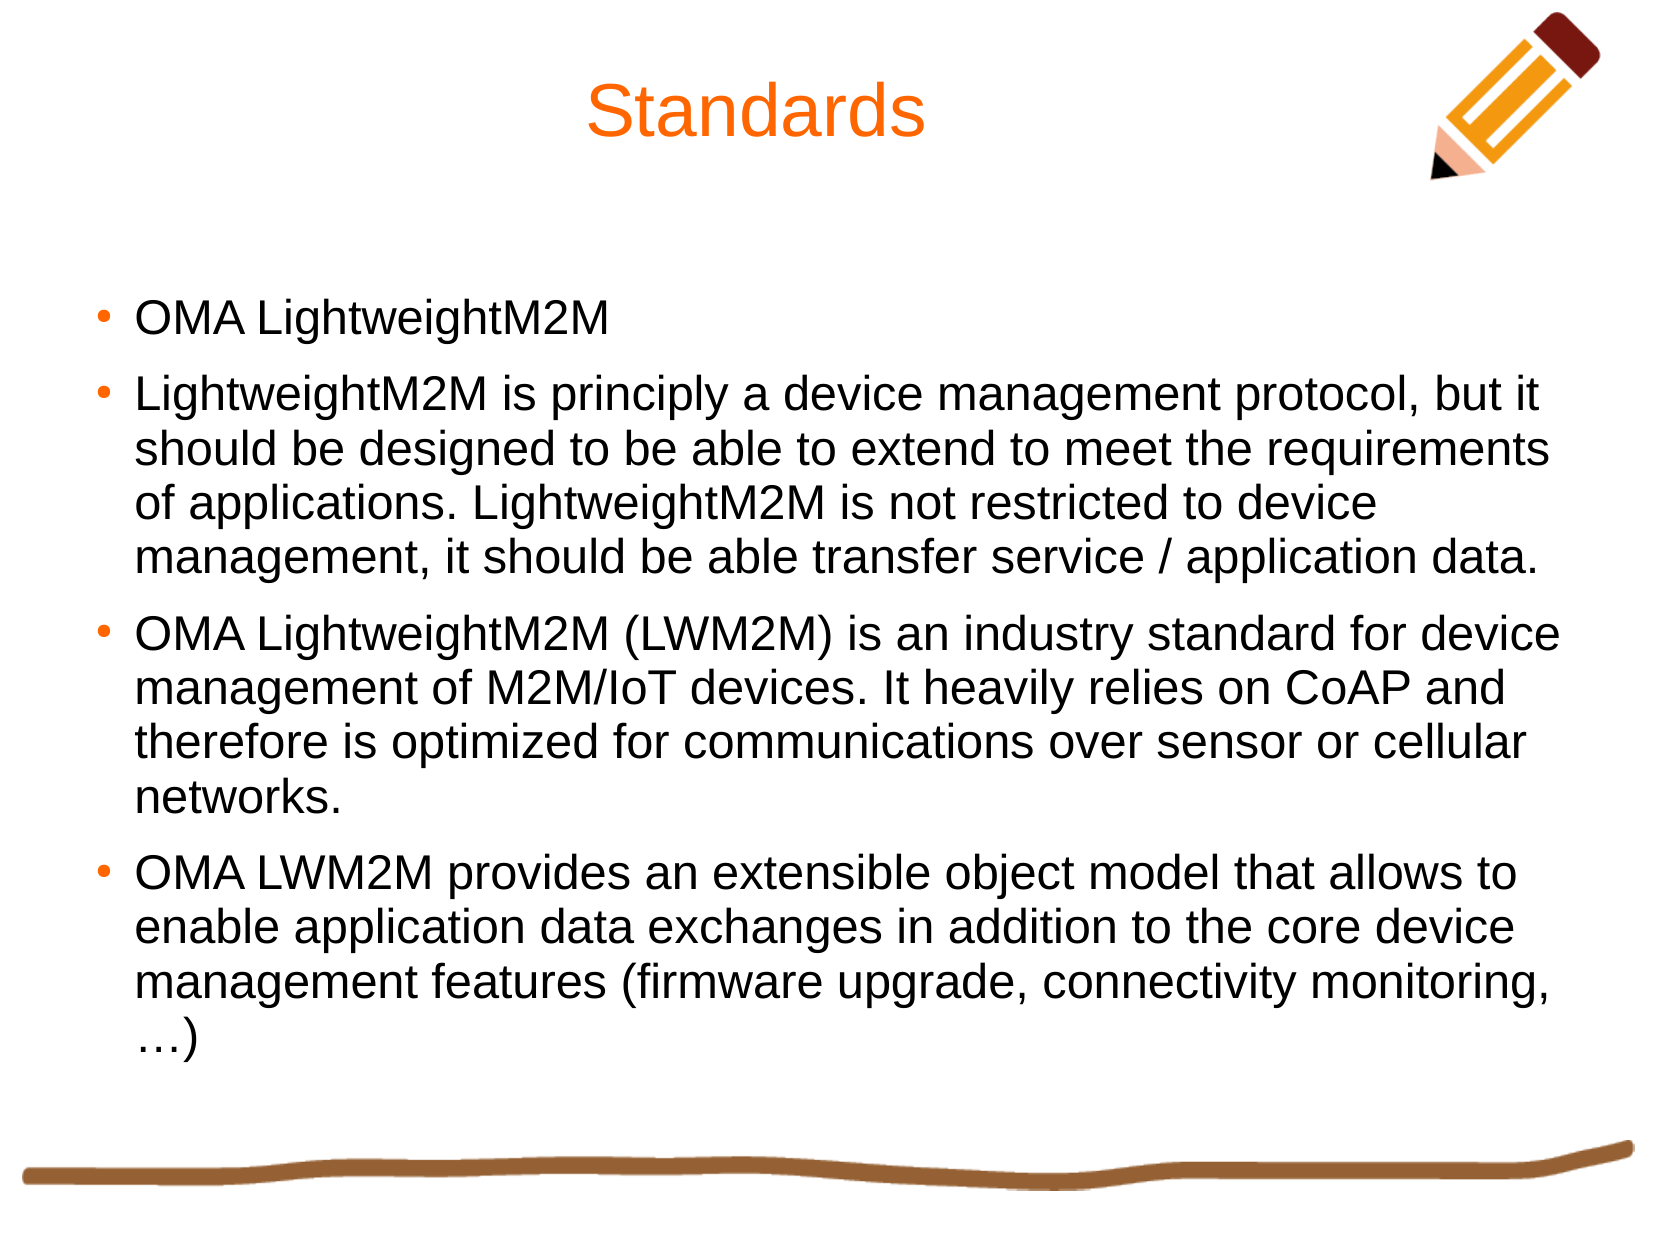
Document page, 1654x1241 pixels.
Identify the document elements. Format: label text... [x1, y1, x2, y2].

list OMA LightweightM2M LightweightM2M is principly a device management protocol, but it should be designed to be able to extend to meet the requirements of applications. LightweightM2M is not restricted to device management, it should be able transfer service / application data. OMA LightweightM2M (LWM2M) is an industry standard for device management of M2M/IoT devices. It heavily relies on CoAP and therefore is optimized for communications over sensor or cellular networks. OMA LWM2M provides an extensible object model that allows to enable application data exchanges in addition to the core device management features (firmware upgrade, connectivity monitoring, …) [82, 290, 1571, 1122]
title Standards [82, 49, 1430, 172]
picture [22, 1140, 1635, 1191]
picture [1430, 12, 1601, 181]
